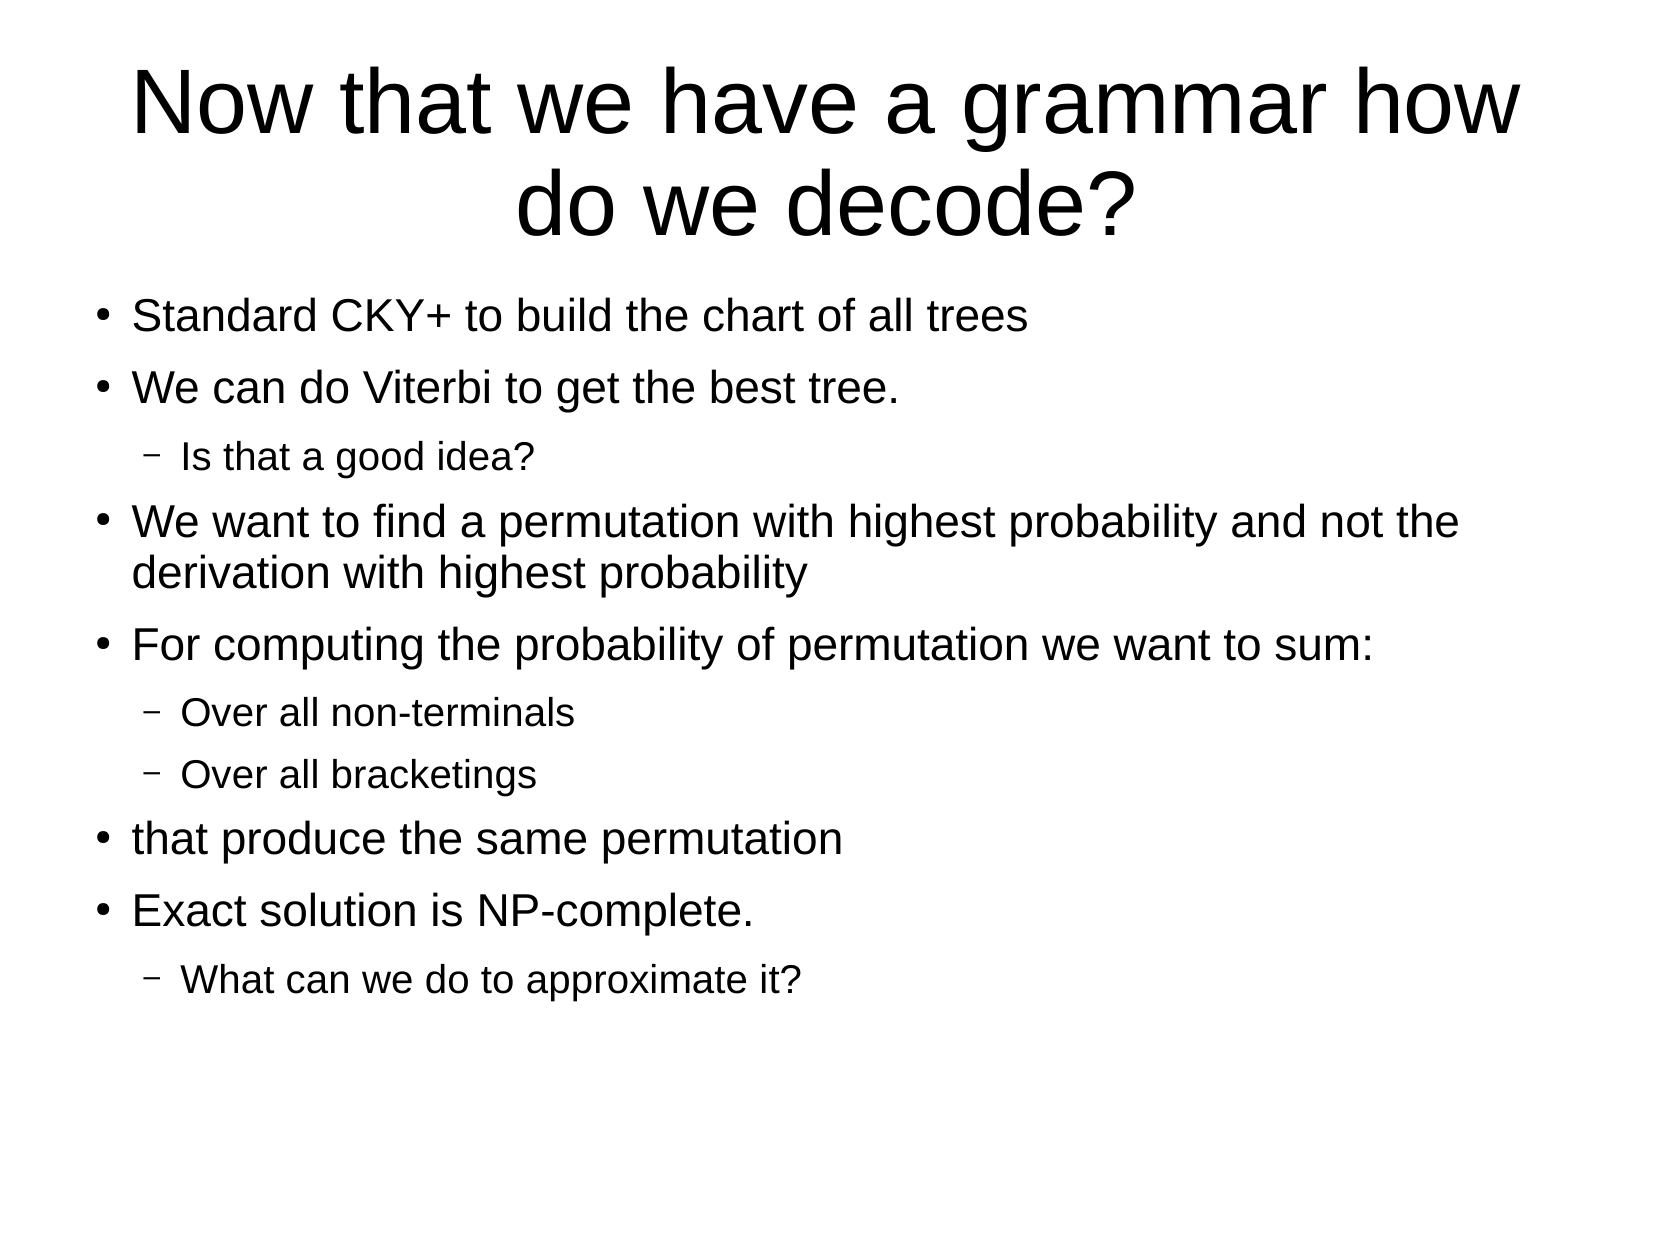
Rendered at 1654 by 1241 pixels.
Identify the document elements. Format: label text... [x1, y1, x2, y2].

title Now that we have a grammar how do we decode? [82, 49, 1571, 257]
list Standard CKY+ to build the chart of all trees We can do Viterbi to get the best tree. Is that a good idea? We want to find a permutation with highest probability and not the derivation with highest probability For computing the probability of permutation we want to sum: Over all non-terminals Over all bracketings that produce the same permutation Exact solution is NP-complete. What can we do to approximate it? [82, 290, 1571, 1010]
